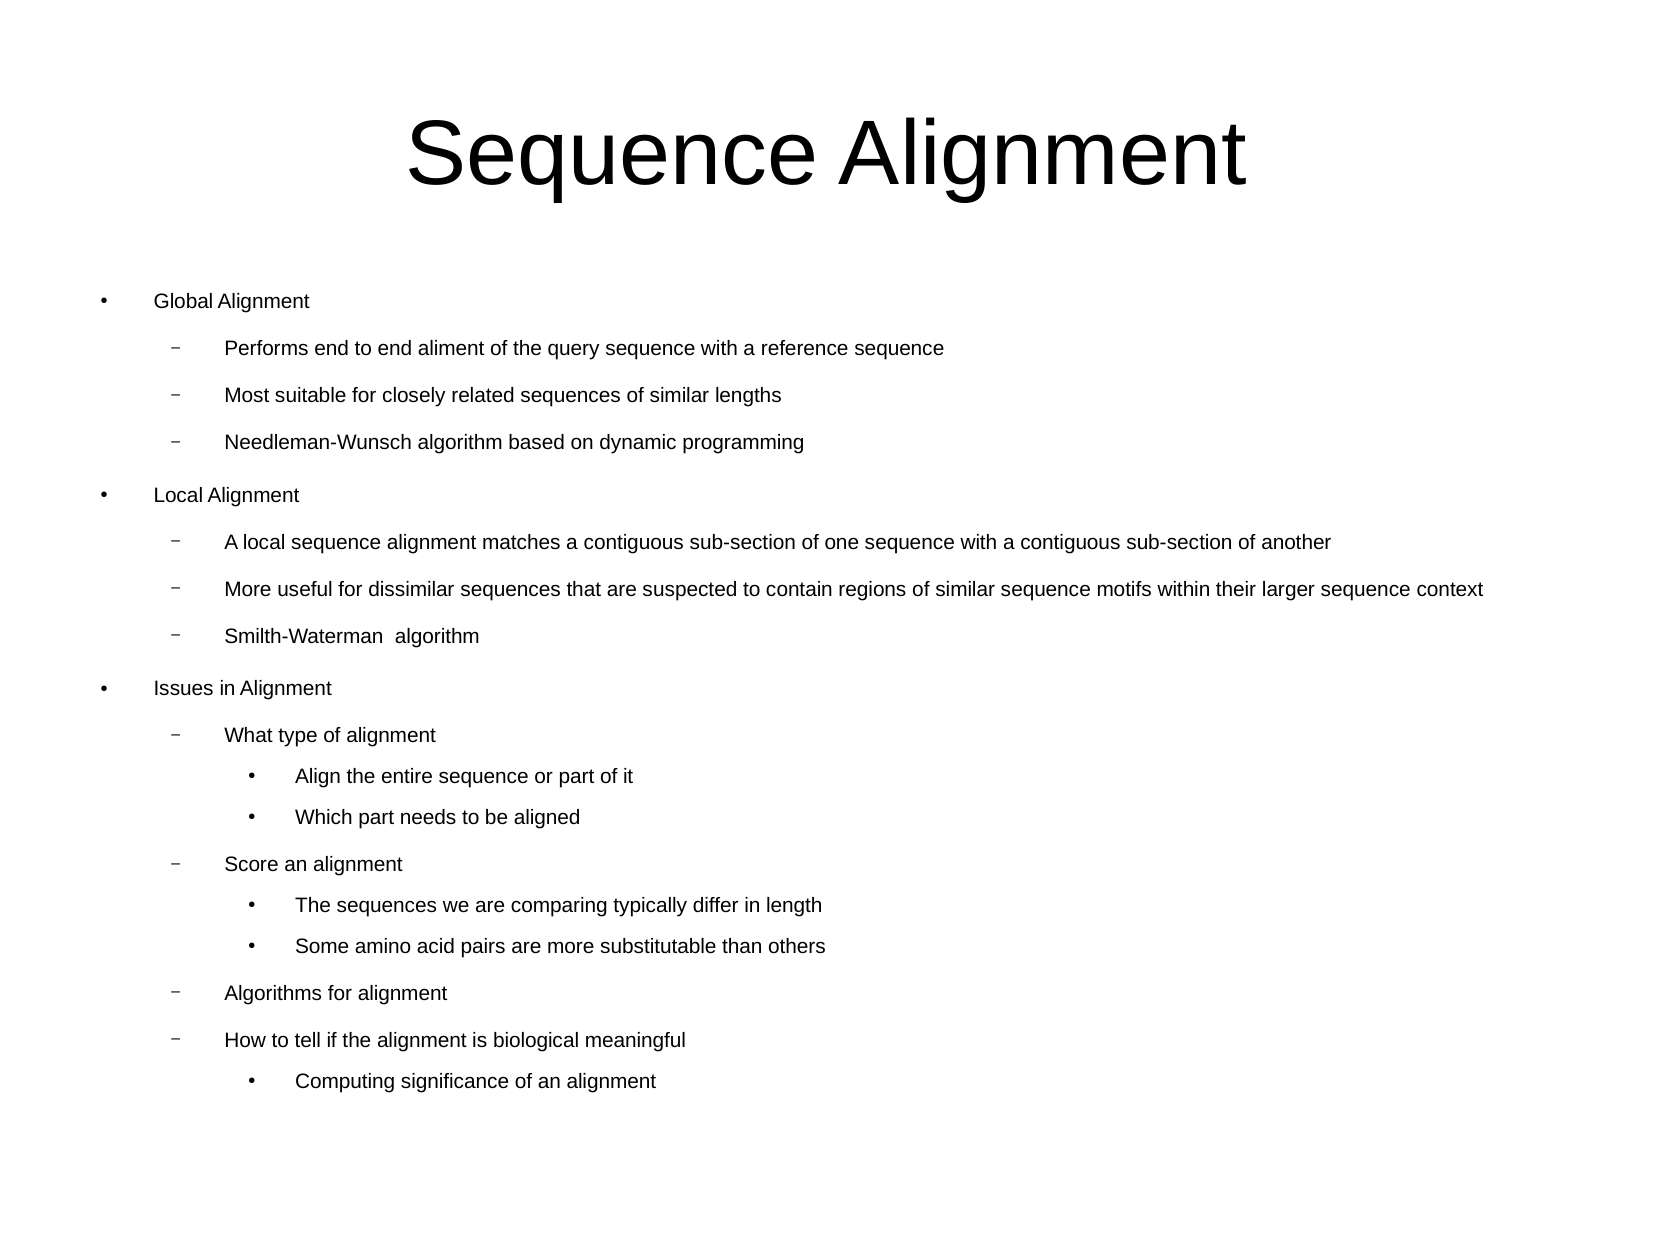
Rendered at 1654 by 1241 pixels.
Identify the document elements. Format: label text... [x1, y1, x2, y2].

title Sequence Alignment [82, 49, 1571, 257]
list Global Alignment Performs end to end aliment of the query sequence with a reference sequence Most suitable for closely related sequences of similar lengths Needleman-Wunsch algorithm based on dynamic programming Local Alignment A local sequence alignment matches a contiguous sub-section of one sequence with a contiguous sub-section of another More useful for dissimilar sequences that are suspected to contain regions of similar sequence motifs within their larger sequence context Smilth-Waterman algorithm Issues in Alignment What type of alignment Align the entire sequence or part of it Which part needs to be aligned Score an alignment The sequences we are comparing typically differ in length Some amino acid pairs are more substitutable than others Algorithms for alignment How to tell if the alignment is biological meaningful Computing significance of an alignment [82, 290, 1571, 1217]
